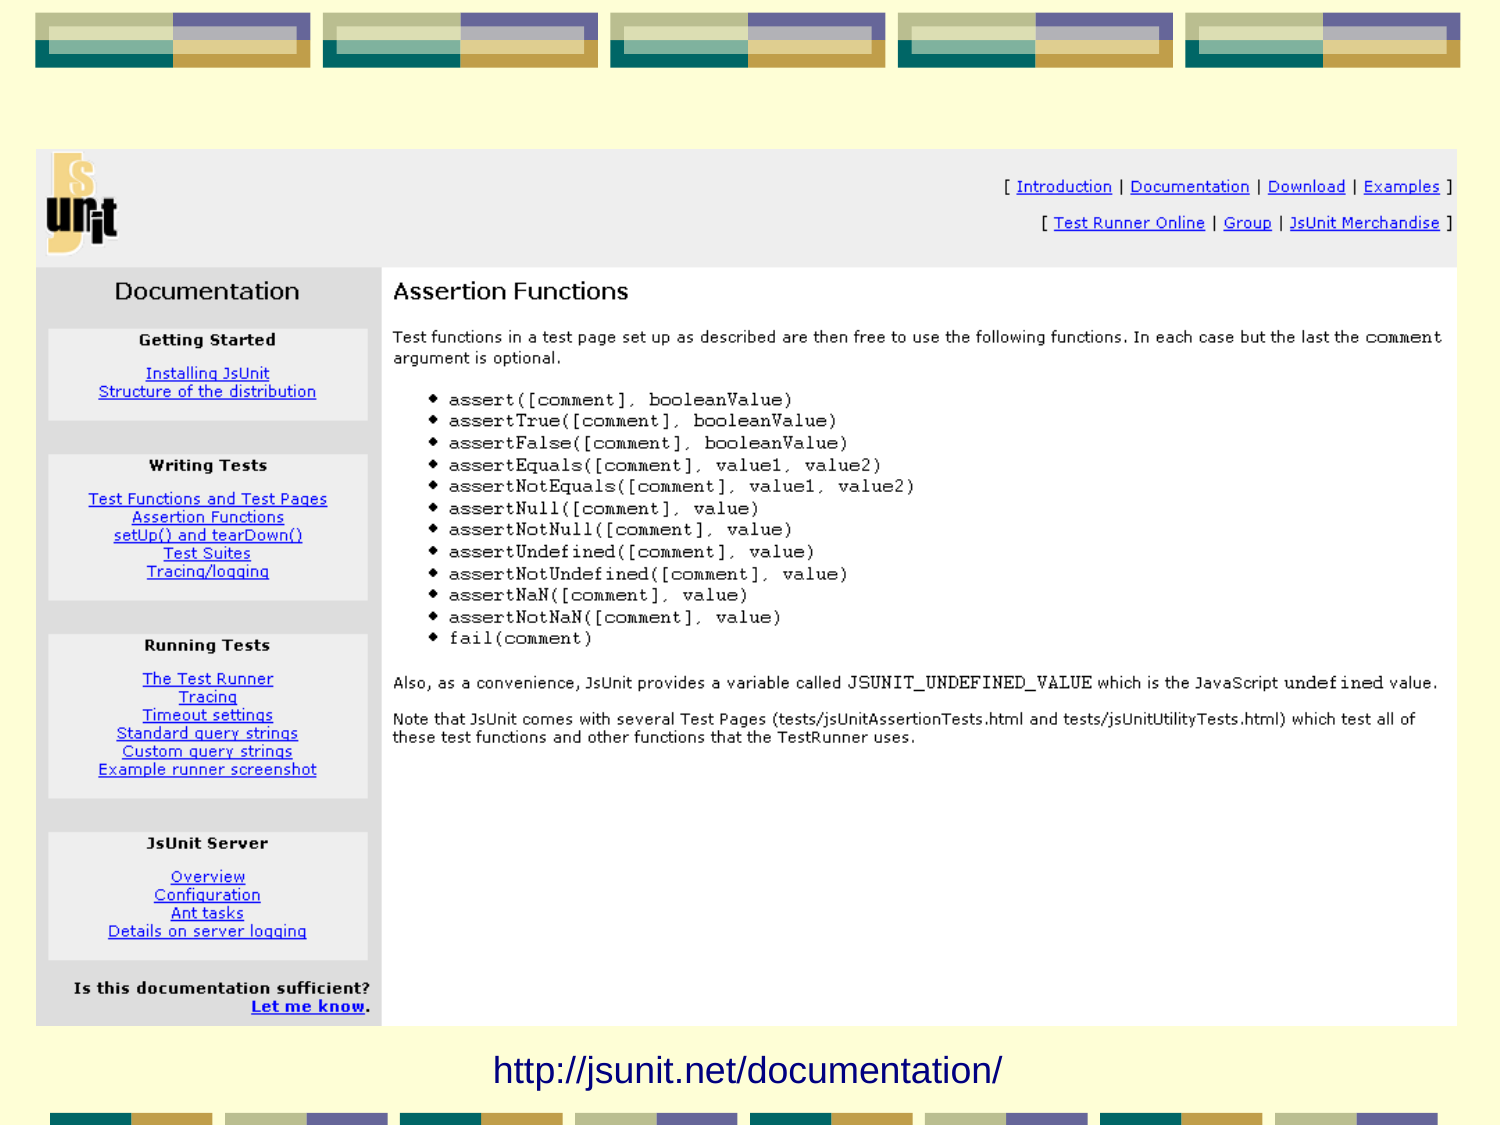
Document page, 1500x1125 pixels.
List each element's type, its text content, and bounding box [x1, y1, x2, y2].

text_box http://jsunit.net/documentation/ [407, 1047, 1089, 1103]
picture [36, 149, 1457, 1026]
